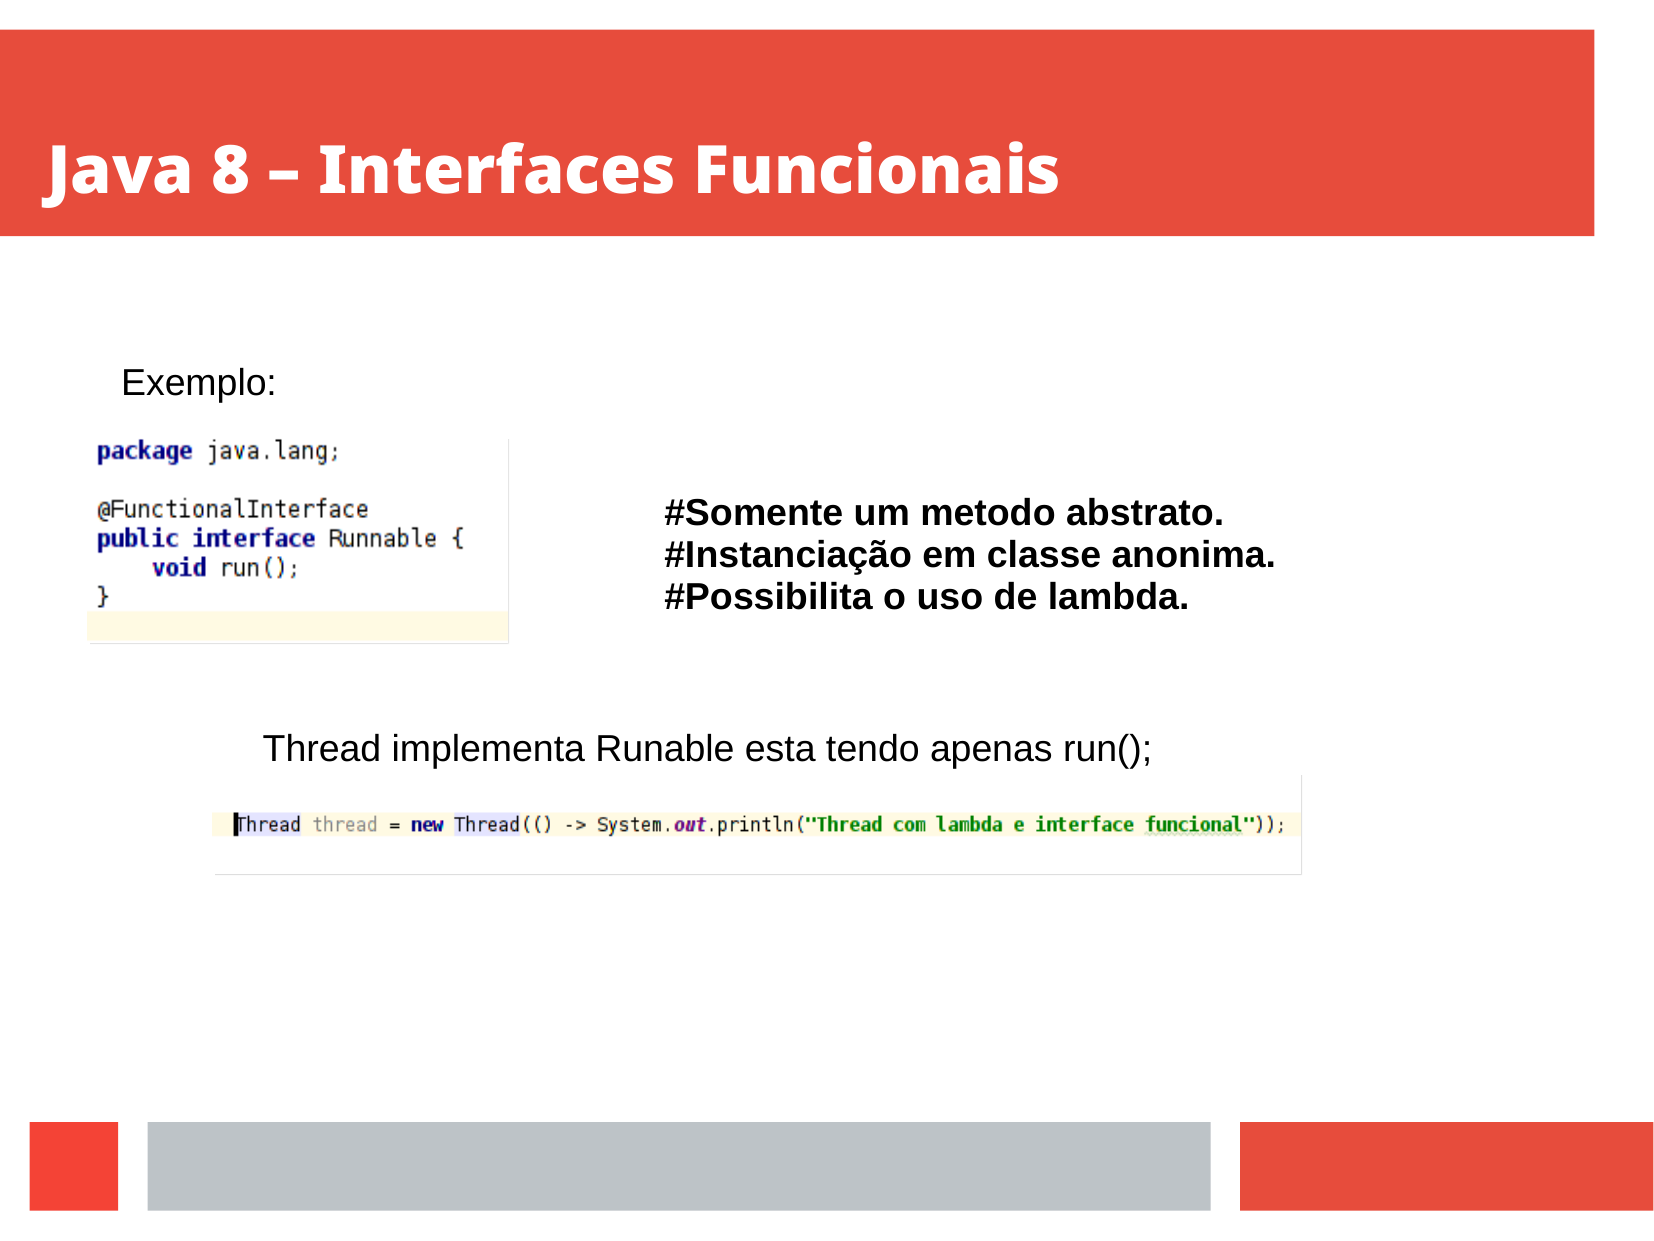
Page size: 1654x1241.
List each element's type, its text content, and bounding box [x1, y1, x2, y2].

picture [87, 436, 508, 643]
text_box Exemplo: [106, 354, 292, 412]
picture [212, 772, 1301, 875]
title Java 8 – Interfaces Funcionais [47, 64, 1583, 213]
text_box Thread implementa Runable esta tendo apenas run(); [248, 720, 1168, 778]
text_box #Somente um metodo abstrato. #Instanciação em classe anonima. #Possibilita o uso de lambda. [649, 484, 1292, 626]
